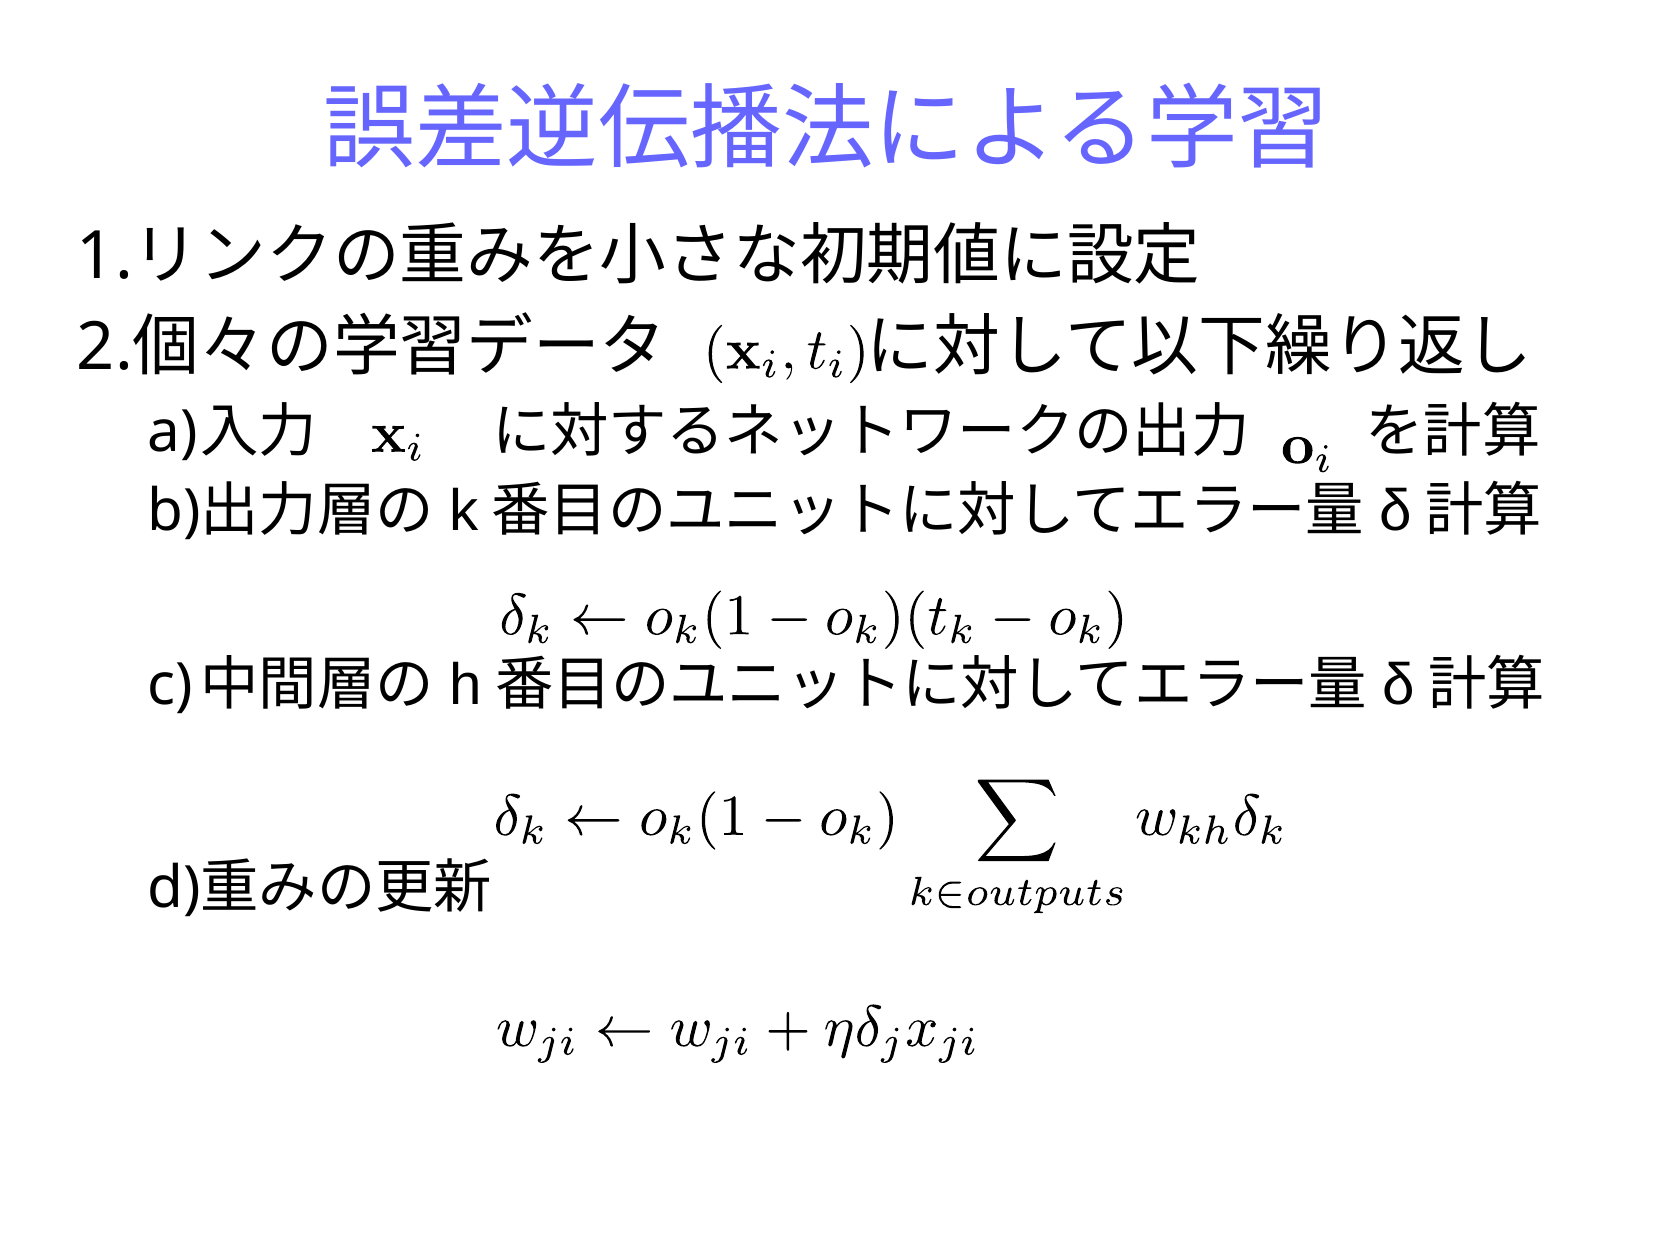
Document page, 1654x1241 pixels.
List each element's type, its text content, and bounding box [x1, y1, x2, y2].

title 誤差逆伝播法による学習 [82, 41, 1571, 207]
picture [1282, 436, 1329, 473]
picture [708, 324, 864, 384]
list リンクの重みを小さな初期値に設定 個々の学習データ に対して以下繰り返し 入力 に対するネットワークの出力 を計算 出力層のk番目のユニットに対してエラー量δ計算 中間層のh番目のユニットに対してエラー量δ計算 重みの更新 [59, 207, 1571, 977]
picture [497, 1004, 975, 1063]
picture [496, 779, 1282, 914]
picture [372, 425, 421, 461]
picture [501, 590, 1123, 649]
